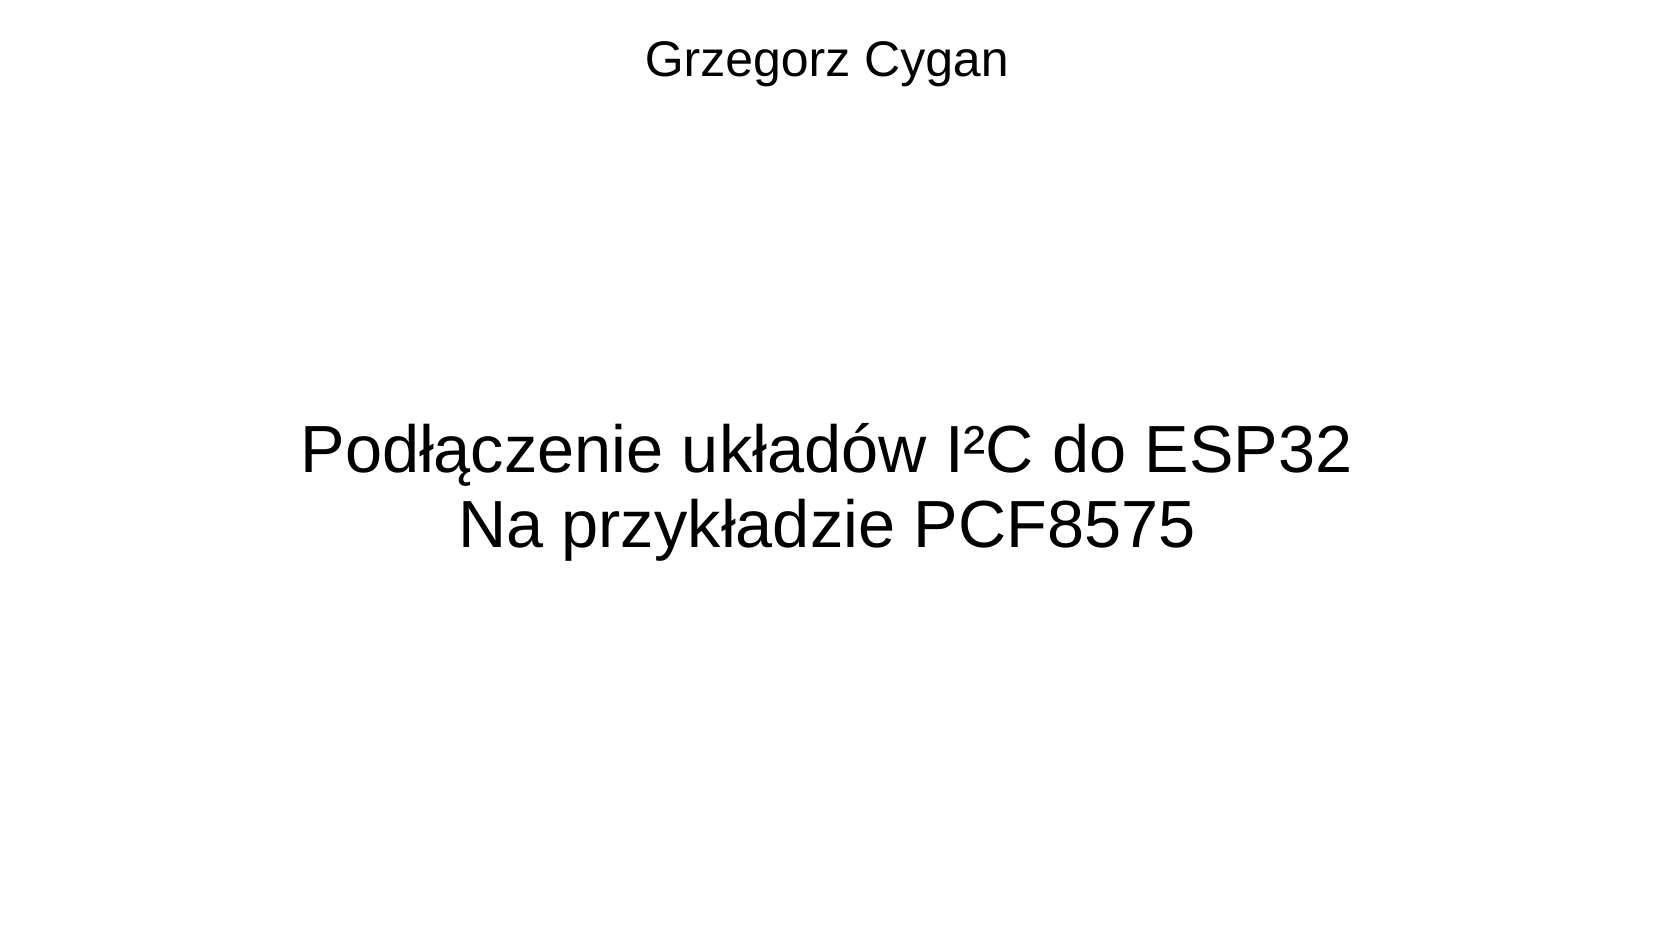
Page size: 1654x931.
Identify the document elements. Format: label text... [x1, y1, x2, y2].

subtitle Podłączenie układów I²C do ESP32 Na przykładzie PCF8575 [29, 88, 1625, 886]
title Grzegorz Cygan [29, 29, 1625, 88]
